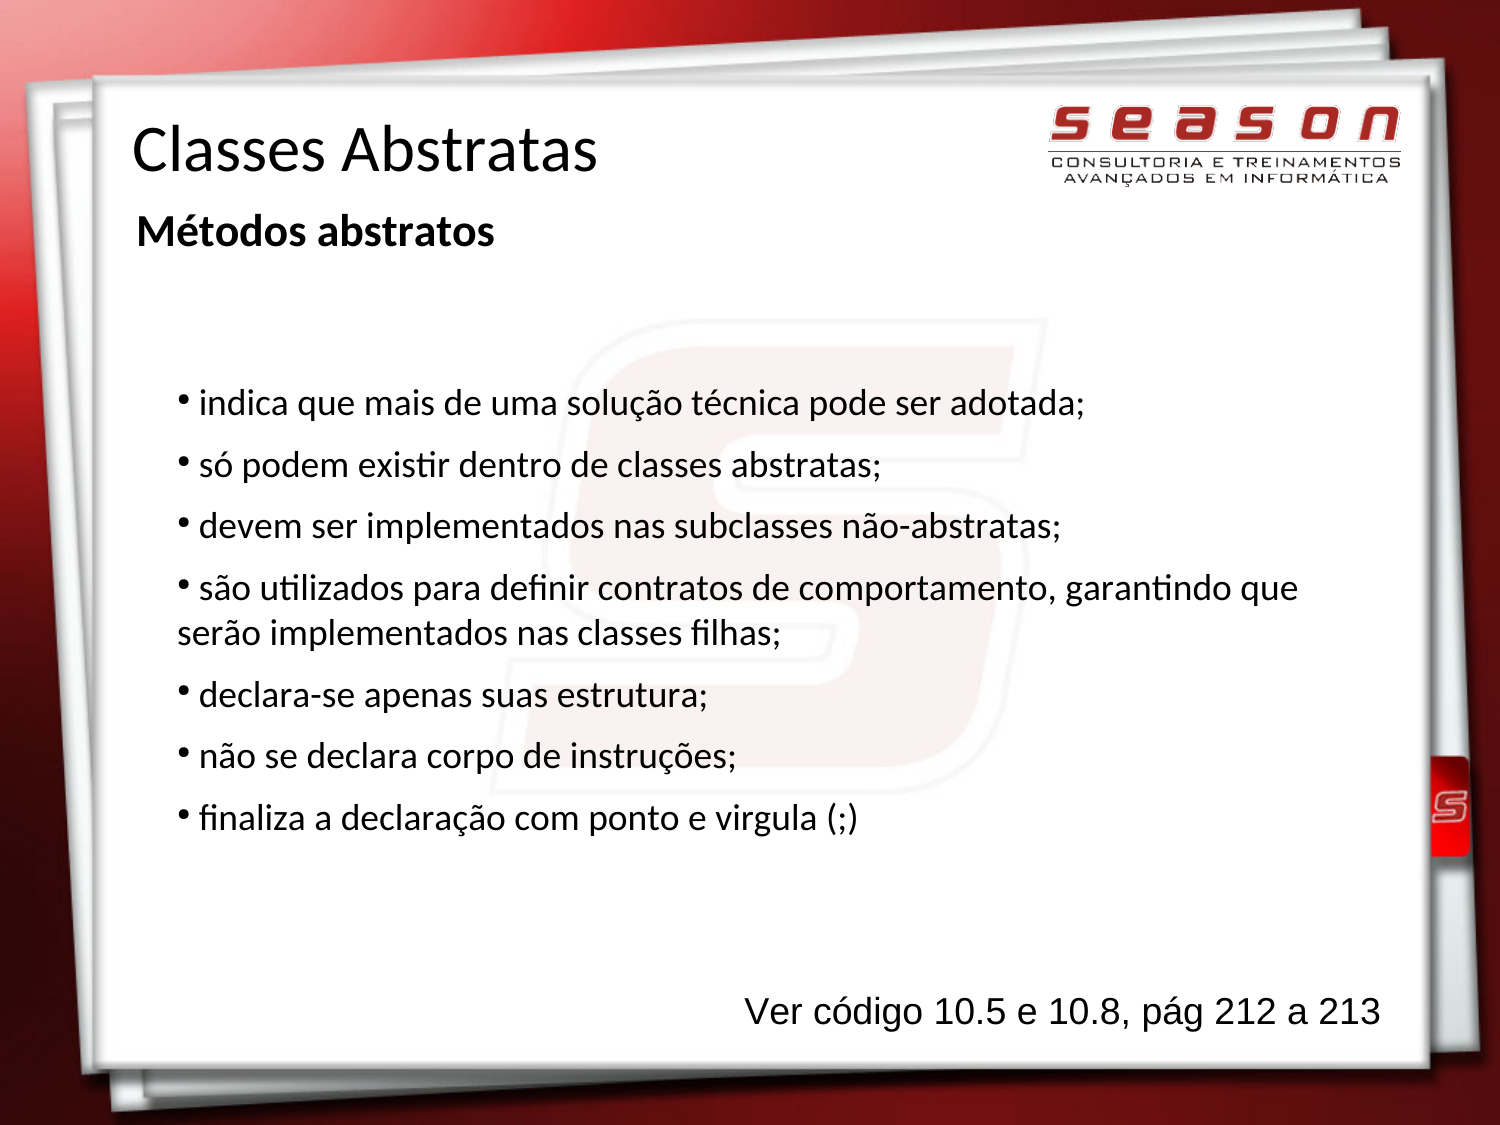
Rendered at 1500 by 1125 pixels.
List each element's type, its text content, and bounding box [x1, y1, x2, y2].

text_box Métodos abstratos [119, 200, 1240, 256]
picture [0, 0, 1500, 1125]
text_box indica que mais de uma solução técnica pode ser adotada; só podem existir dentro de classes abstratas; devem ser implementados nas subclasses não-abstratas; são utilizados para definir contratos de comportamento, garantindo que serão implementados nas classes filhas; declara-se apenas suas estrutura; não se declara corpo de instruções; finaliza a declaração com ponto e virgula (;) [177, 340, 1347, 876]
text_box Ver código 10.5 e 10.8, pág 212 a 213 [708, 979, 1396, 1040]
title Classes Abstratas [118, 33, 1394, 257]
